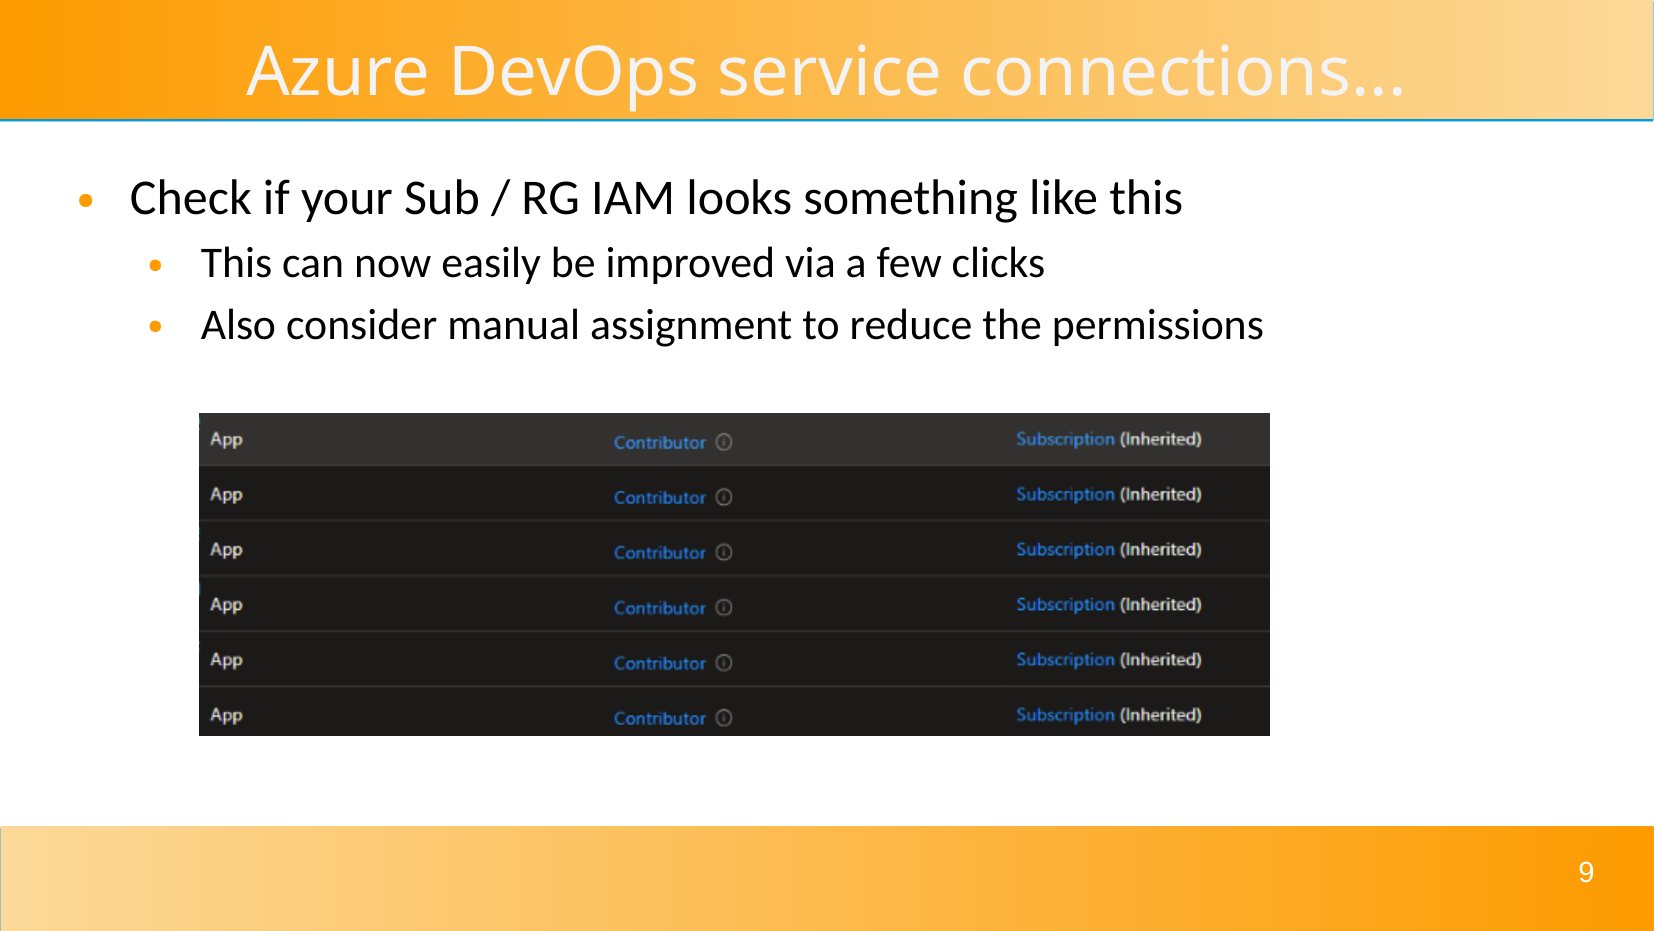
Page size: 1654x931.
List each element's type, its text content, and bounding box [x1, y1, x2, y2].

title Azure DevOps service connections... [59, 26, 1595, 111]
list Check if your Sub / RG IAM looks something like this This can now easily be improved via a few clicks Also consider manual assignment to reduce the permissions [59, 177, 1595, 768]
picture [199, 413, 1270, 736]
